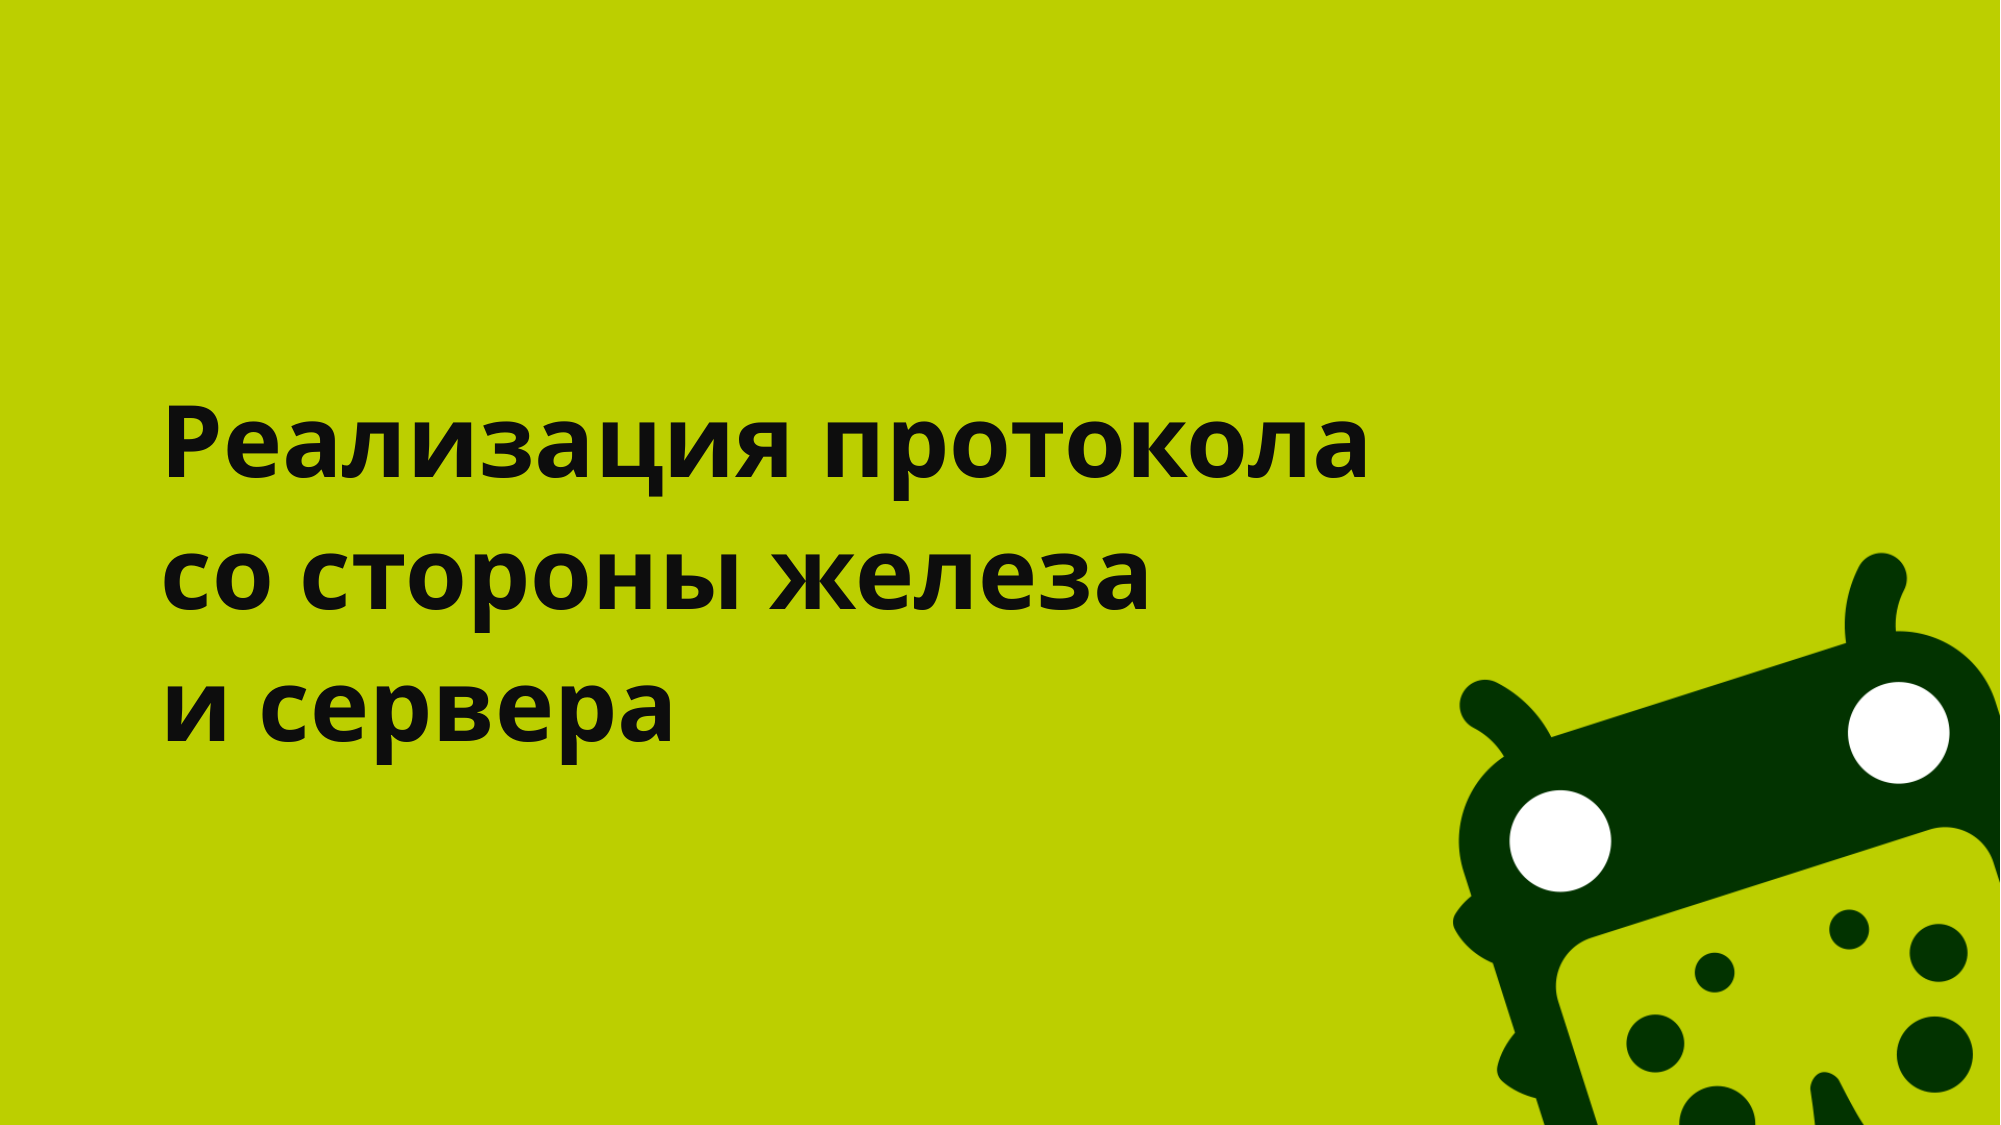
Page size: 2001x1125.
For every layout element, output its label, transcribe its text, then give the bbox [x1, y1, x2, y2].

picture [0, 0, 2000, 1125]
text_box Реализация протокола со стороны железа и сервера [146, 358, 1397, 770]
